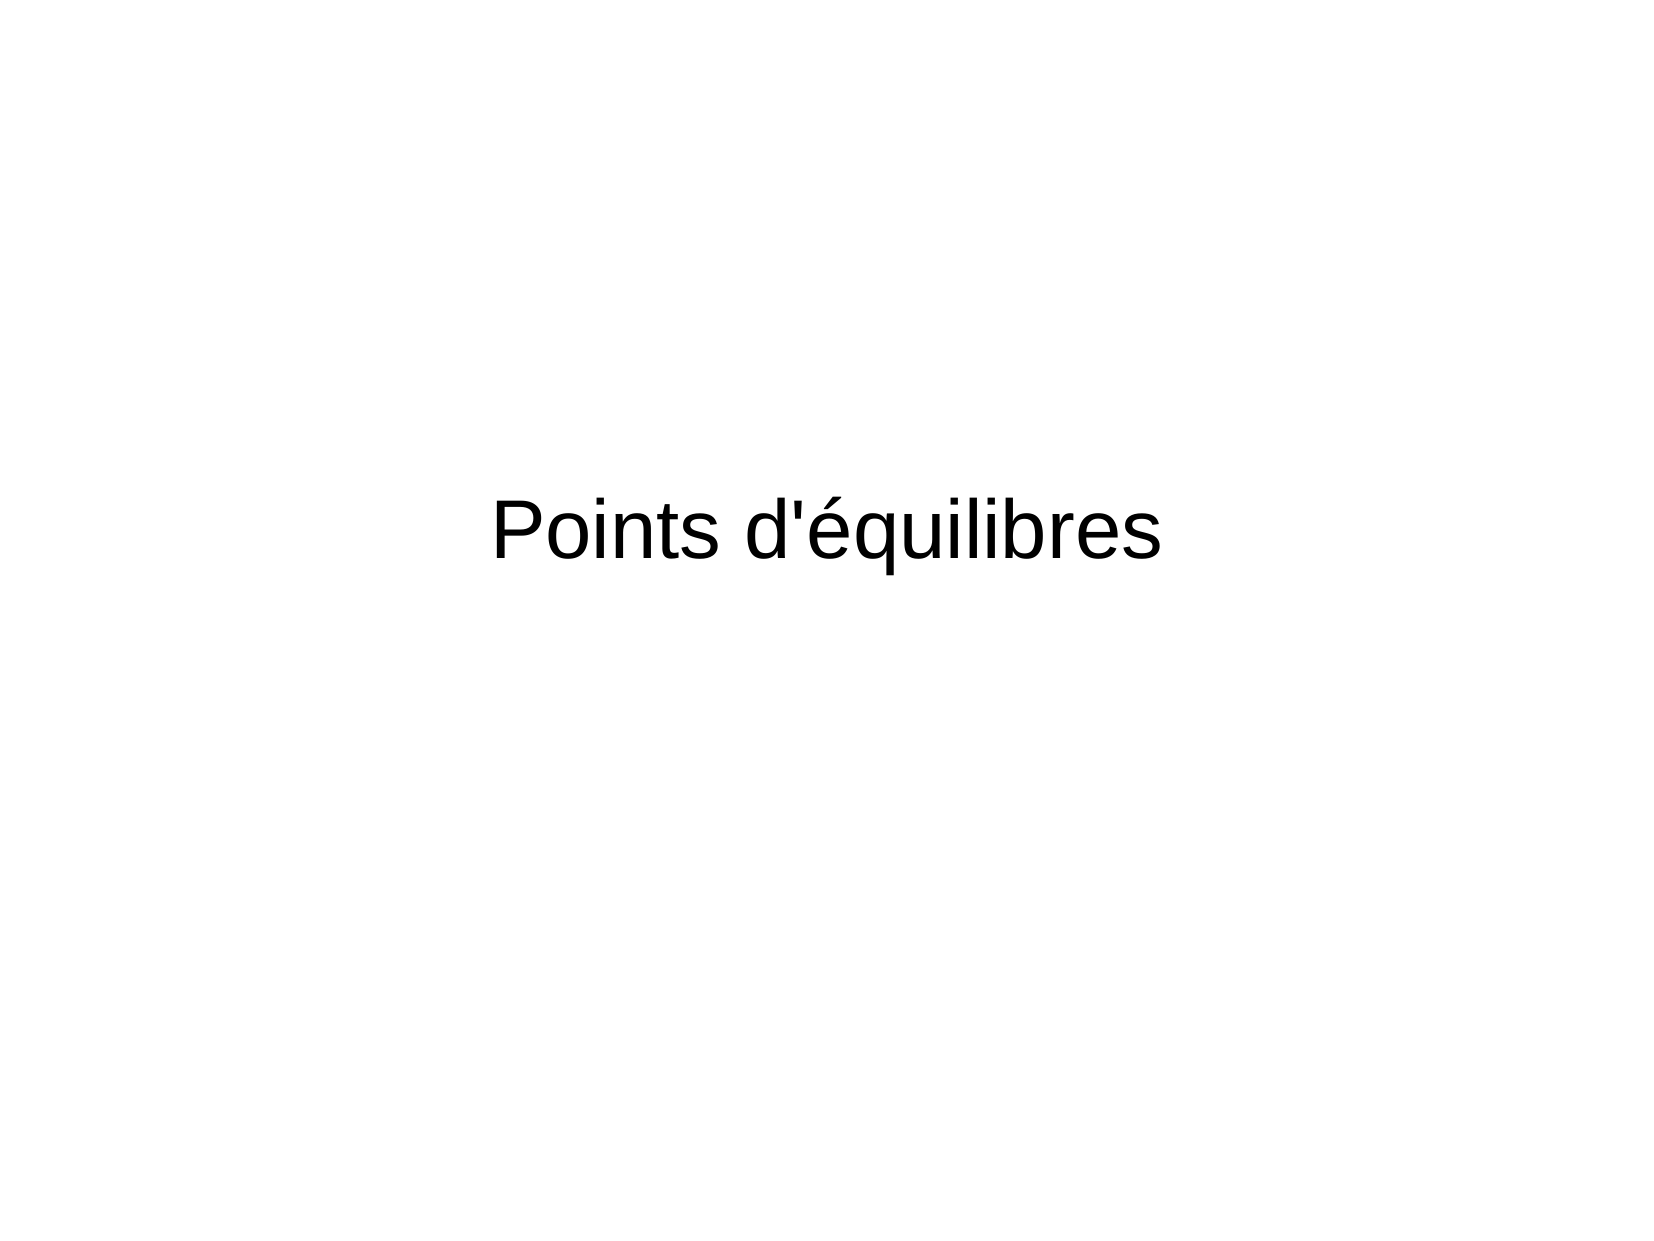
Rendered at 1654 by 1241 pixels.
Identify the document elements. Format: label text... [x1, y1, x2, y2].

subtitle Points d'équilibres [82, 49, 1571, 1010]
